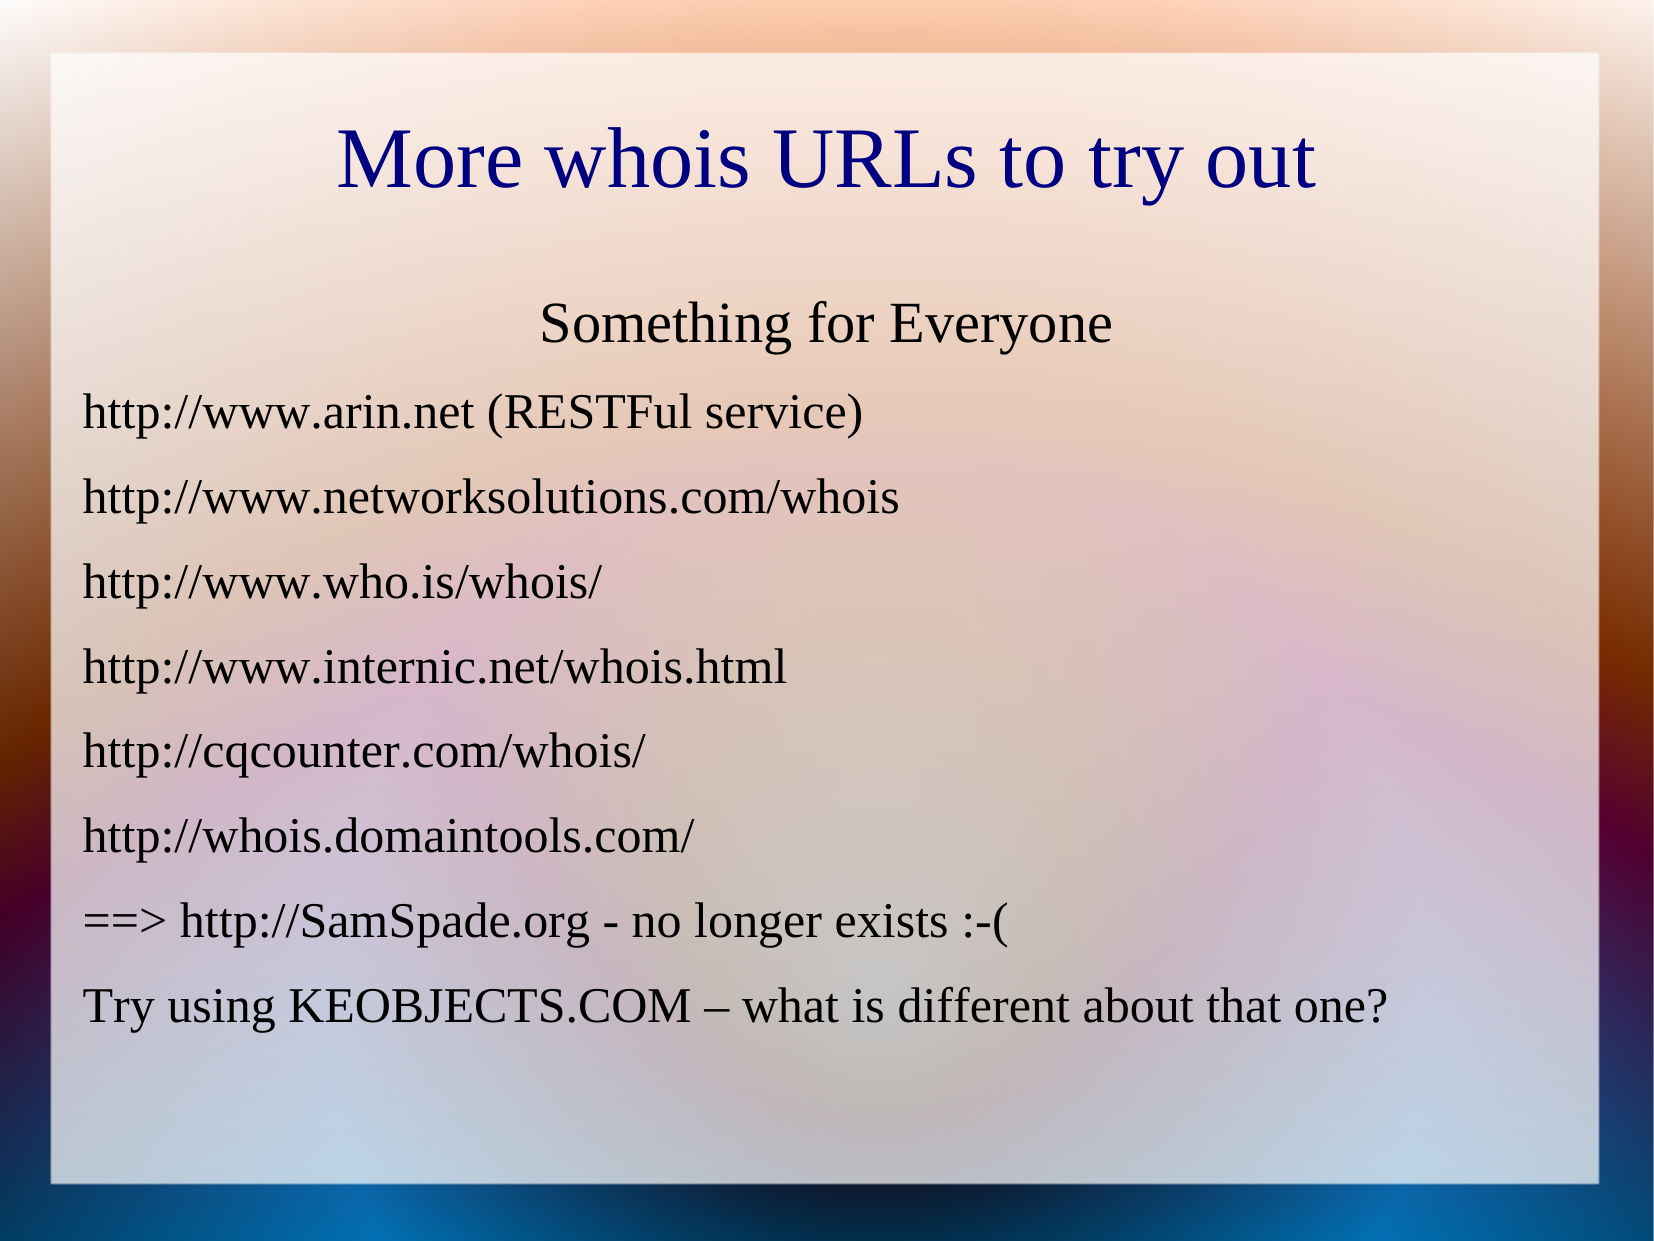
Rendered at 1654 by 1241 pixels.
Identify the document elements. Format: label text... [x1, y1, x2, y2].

title More whois URLs to try out [82, 55, 1571, 263]
picture [0, 0, 1654, 1241]
list Something for Everyone http://www.arin.net (RESTFul service) http://www.networksolutions.com/whois http://www.who.is/whois/ http://www.internic.net/whois.html http://cqcounter.com/whois/ http://whois.domaintools.com/ ==> http://SamSpade.org - no longer exists :-( Try using KEOBJECTS.COM – what is different about that one? [82, 290, 1571, 1043]
